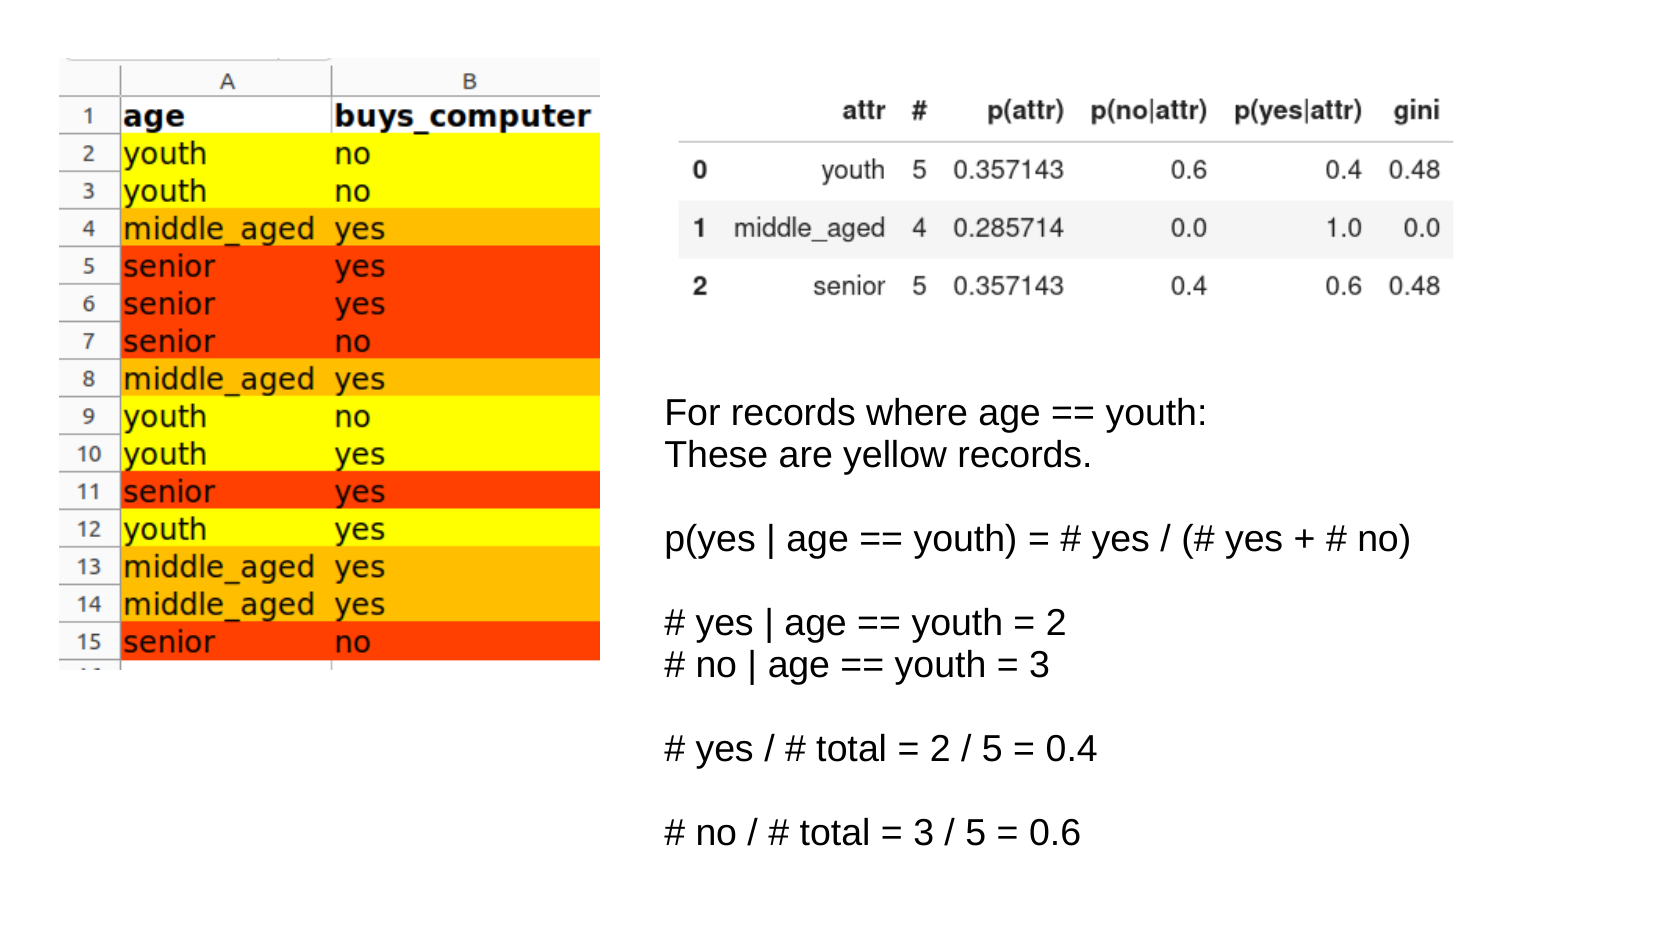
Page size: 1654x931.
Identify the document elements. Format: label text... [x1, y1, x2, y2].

picture [59, 58, 600, 670]
text_box For records where age == youth: These are yellow records. p(yes | age == youth) = # yes / (# yes + # no) # yes | age == youth = 2 # no | age == youth = 3 # yes / # total = 2 / 5 = 0.4 # no / # total = 3 / 5 = 0.6 [649, 383, 1565, 861]
picture [668, 77, 1477, 325]
